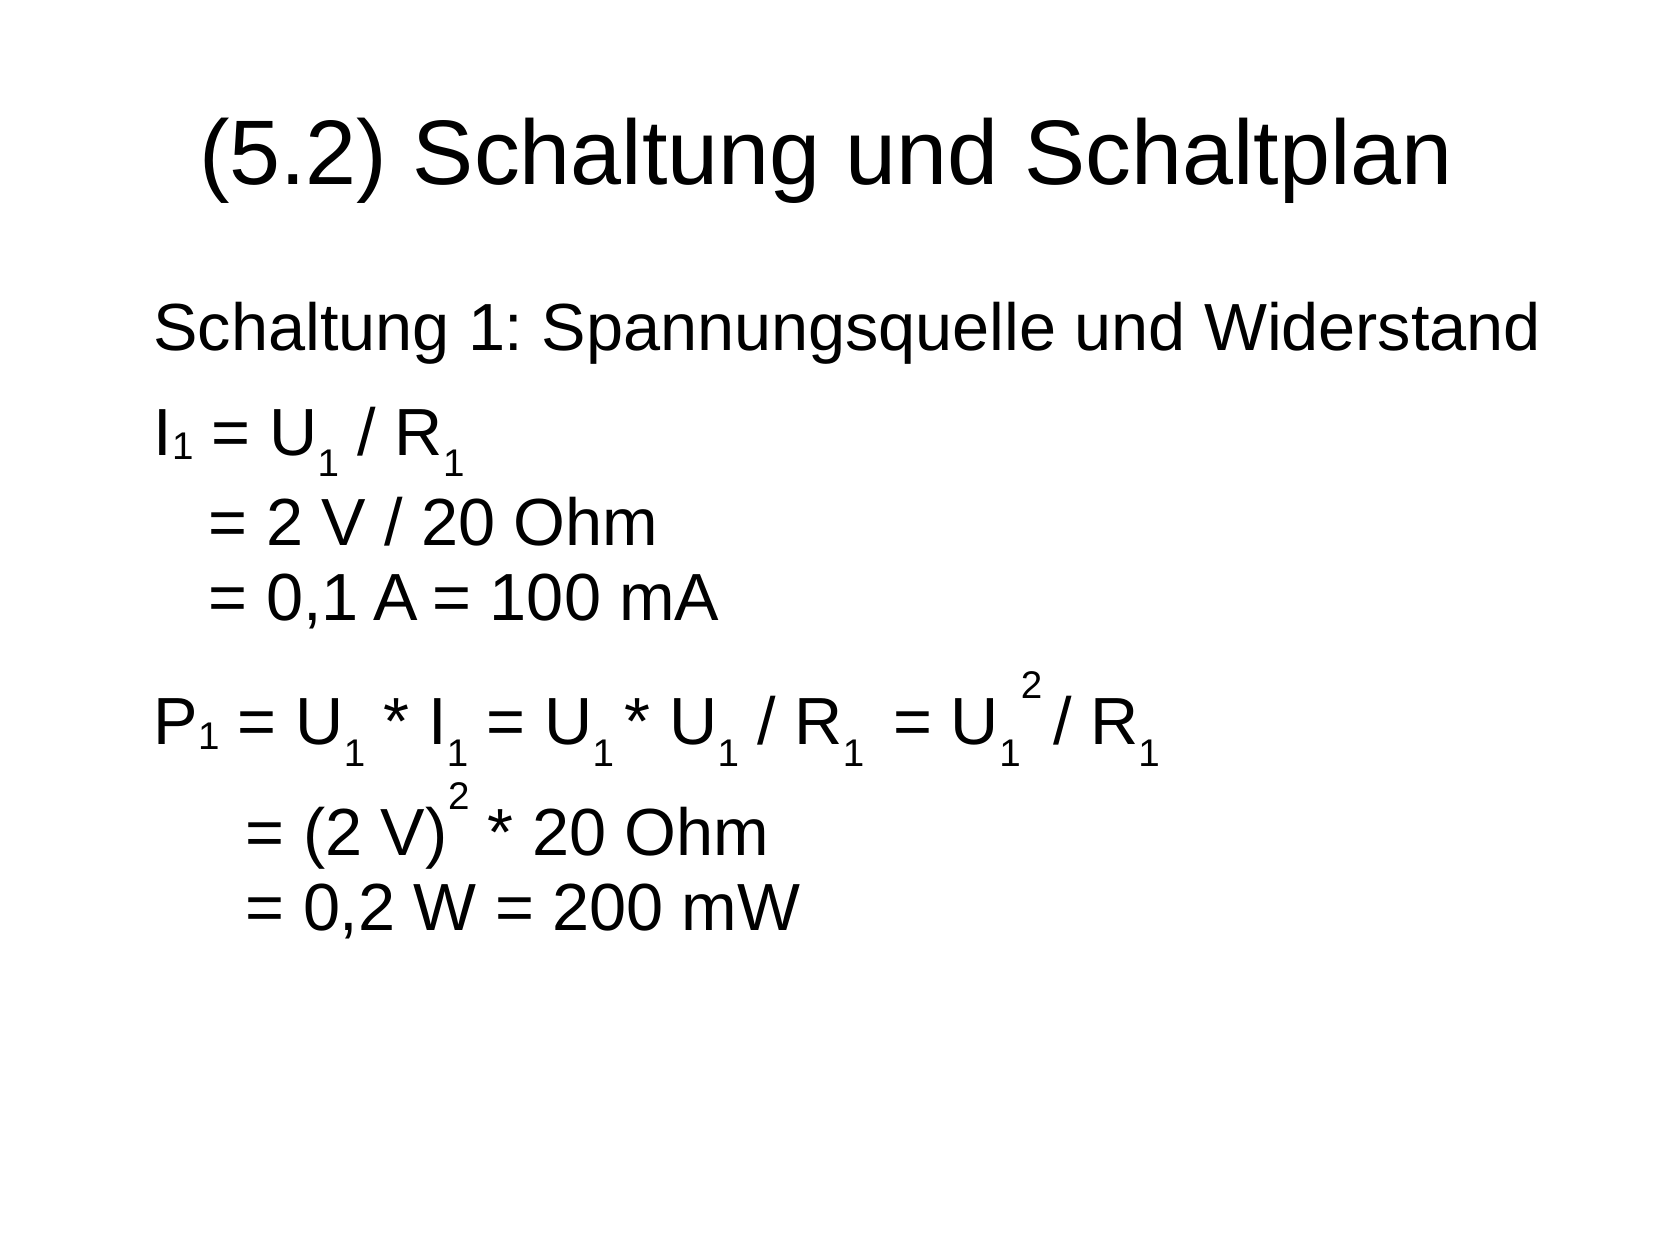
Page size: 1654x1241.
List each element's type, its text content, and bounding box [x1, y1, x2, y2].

title (5.2) Schaltung und Schaltplan [82, 49, 1571, 257]
list Schaltung 1: Spannungsquelle und Widerstand I1 = U1 / R1 = 2 V / 20 Ohm = 0,1 A = 100 mA P1 = U1 * I1 = U1 * U1 / R1 = U12 / R1 = (2 V)2 * 20 Ohm = 0,2 W = 200 mW [82, 290, 1571, 1010]
